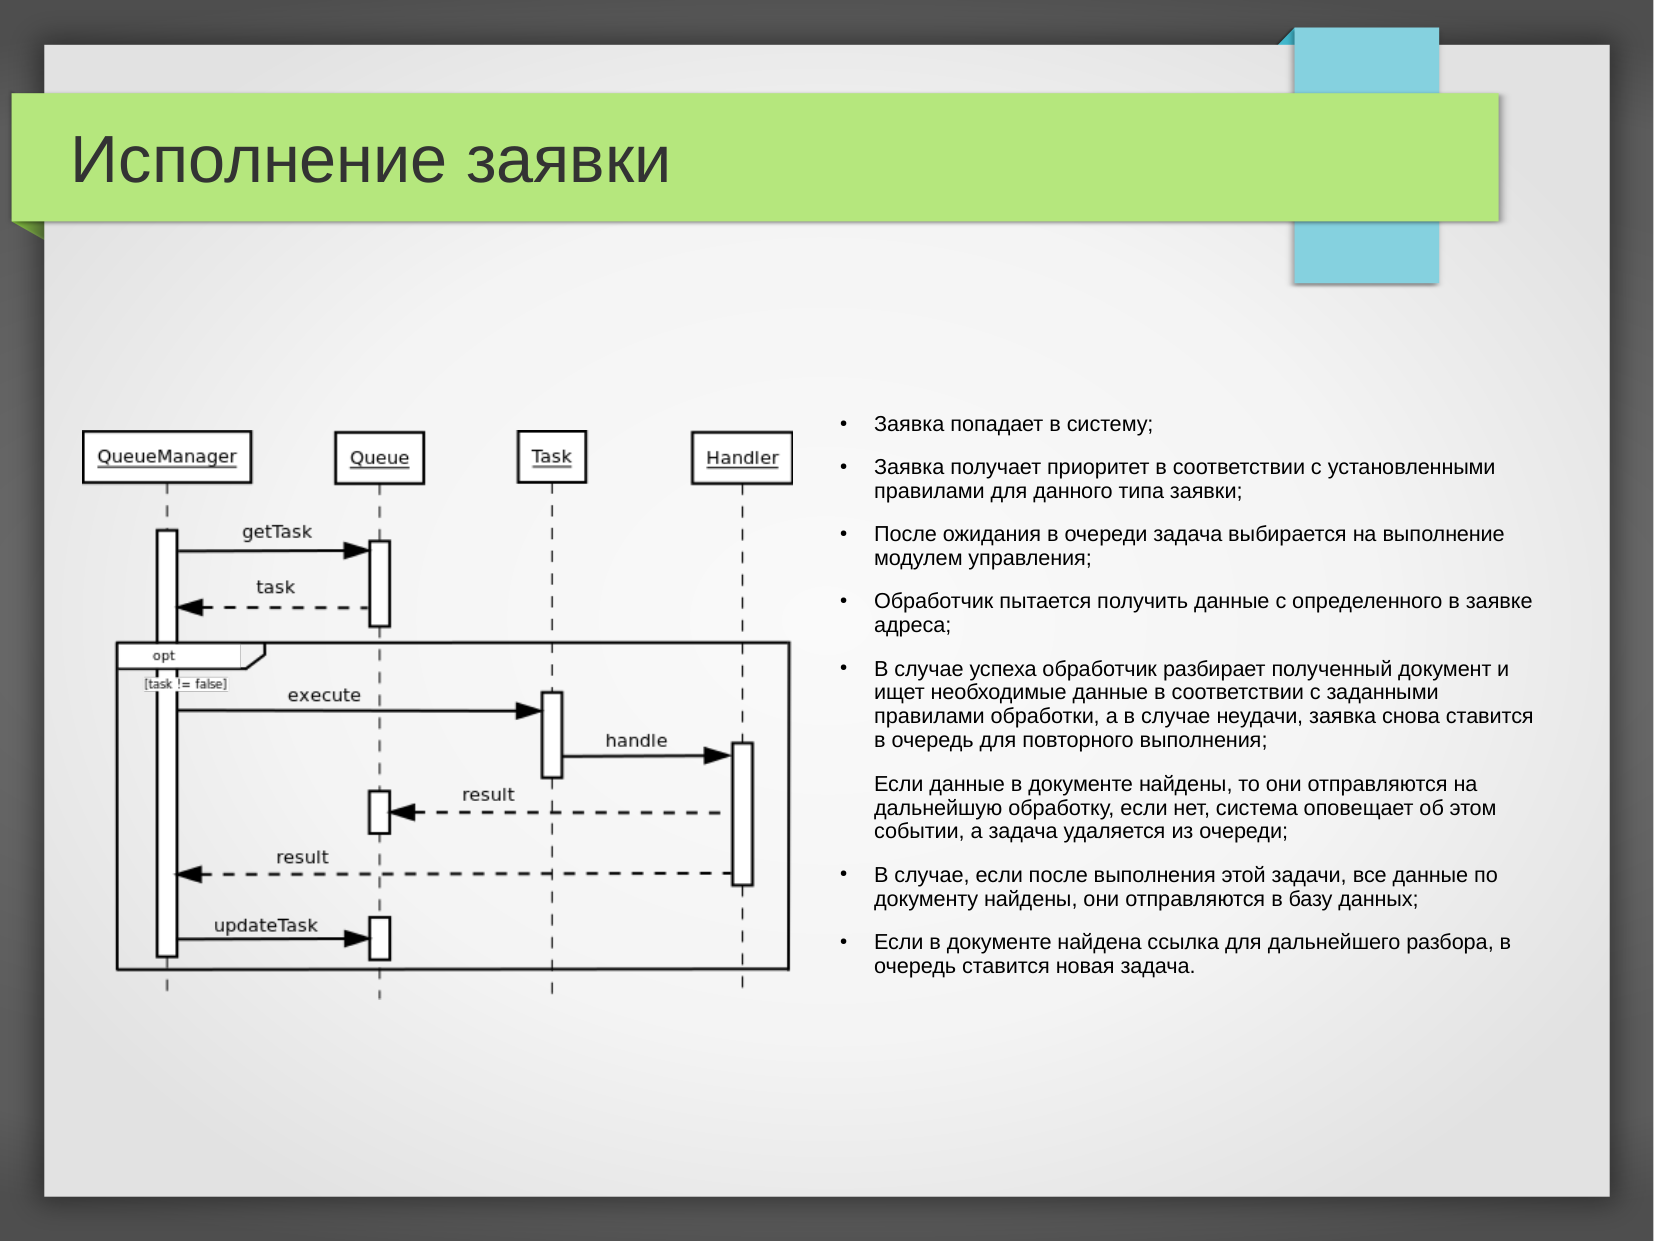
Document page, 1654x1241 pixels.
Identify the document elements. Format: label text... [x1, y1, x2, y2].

title Исполнение заявки [70, 106, 1229, 213]
list Заявка попадает в систему; Заявка получает приоритет в соответствии с установленными правилами для данного типа заявки; После ожидания в очереди задача выбирается на выполнение модулем управления; Обработчик пытается получить данные с определенного в заявке адреса; В случае успеха обработчик разбирает полученный документ и ищет необходимые данные в соответствии с заданными правилами обработки, а в случае неудачи, заявка снова ставится в очередь для повторного выполнения; Если данные в документе найдены, то они отправляются на дальнейшую обработку, если нет, система оповещает об этом событии, а задача удаляется из очереди; В случае, если после выполнения этой задачи, все данные по документу найдены, они отправляются в базу данных; Если в документе найдена ссылка для дальнейшего разбора, в очередь ставится новая задача. [828, 411, 1539, 993]
picture [0, 0, 1654, 1241]
